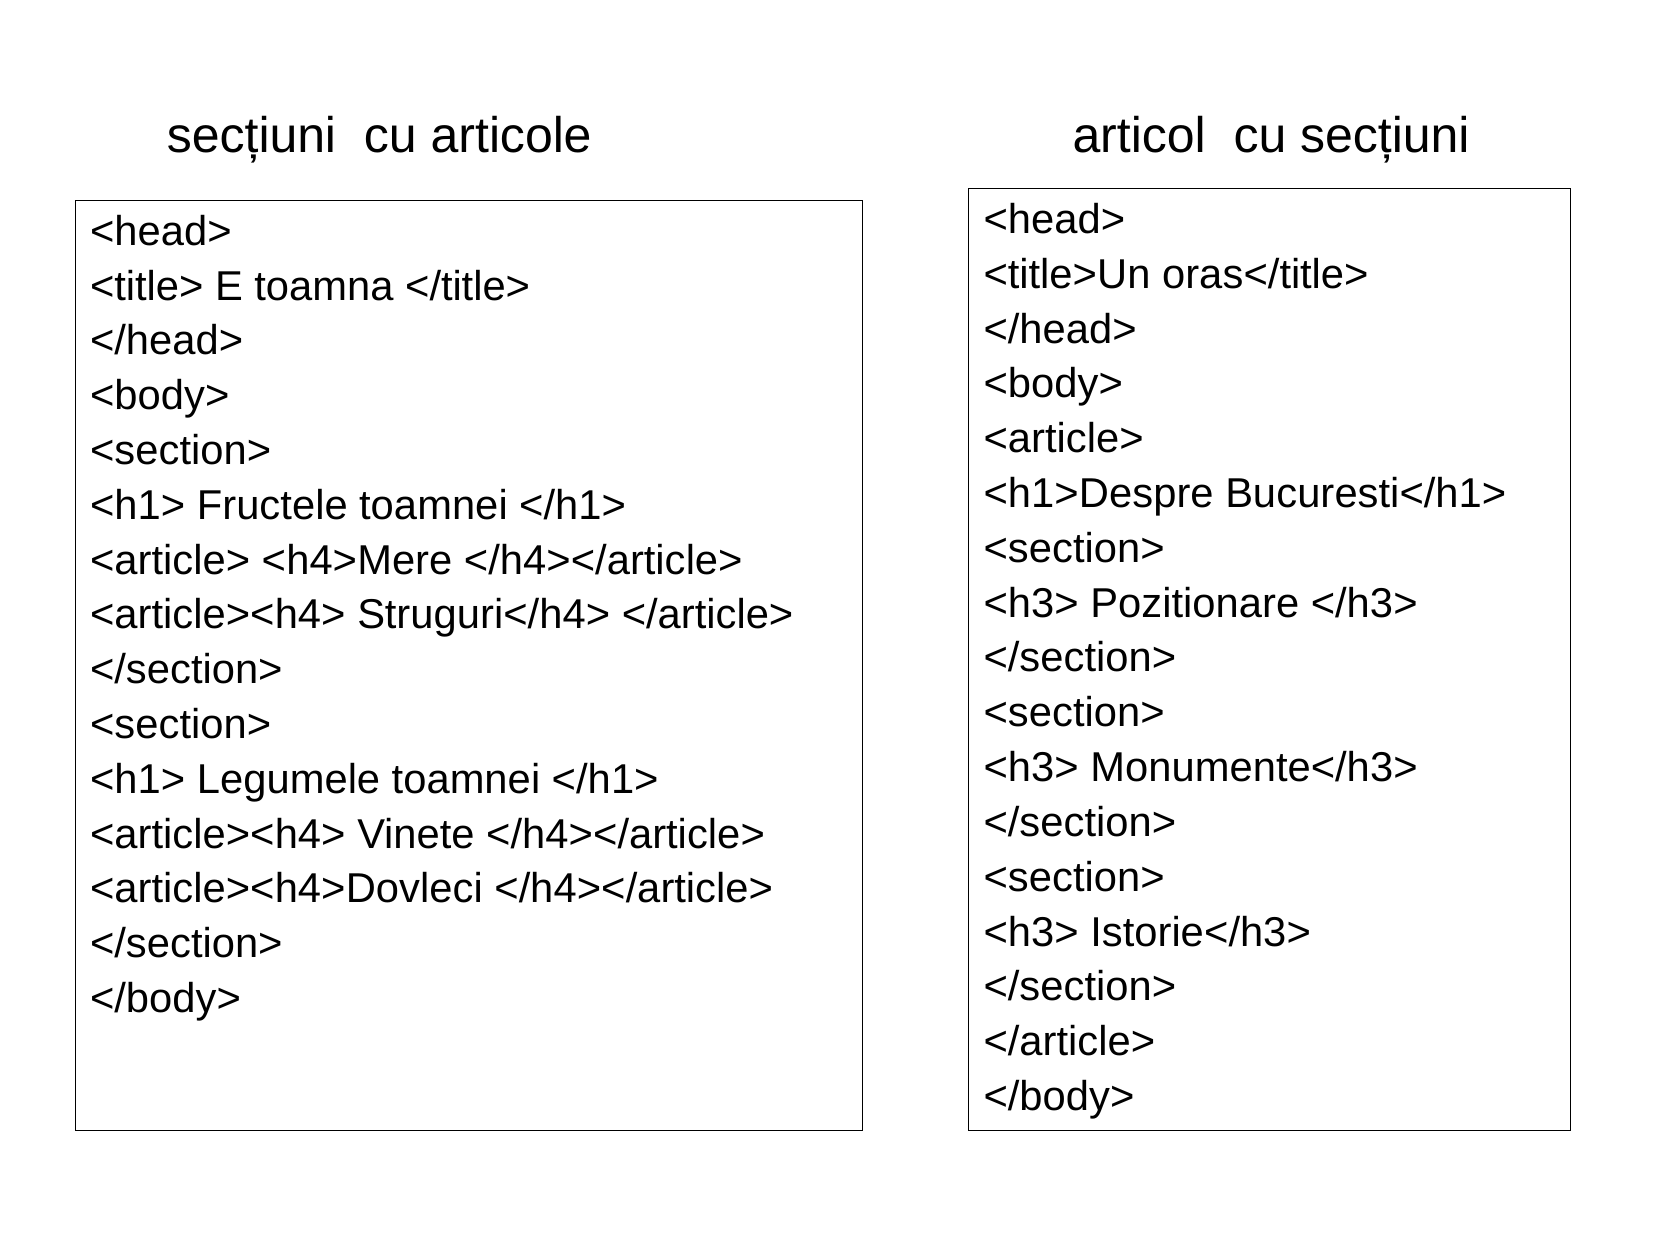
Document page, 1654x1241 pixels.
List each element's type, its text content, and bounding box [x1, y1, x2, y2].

text_box articol cu secțiuni [1057, 94, 1485, 170]
text_box secțiuni cu articole [152, 94, 607, 170]
list <head> <title> E toamna </title> </head> <body> <section> <h1> Fructele toamnei </h1> <article> <h4>Mere </h4></article> <article><h4> Struguri</h4> </article> </section> <section> <h1> Legumele toamnei </h1> <article><h4> Vinete </h4></article> <article><h4>Dovleci </h4></article> </section> </body> [75, 200, 863, 1131]
list <head> <title>Un oras</title> </head> <body> <article> <h1>Despre Bucuresti</h1> <section> <h3> Pozitionare </h3> </section> <section> <h3> Monumente</h3> </section> <section> <h3> Istorie</h3> </section> </article> </body> [968, 188, 1571, 1131]
